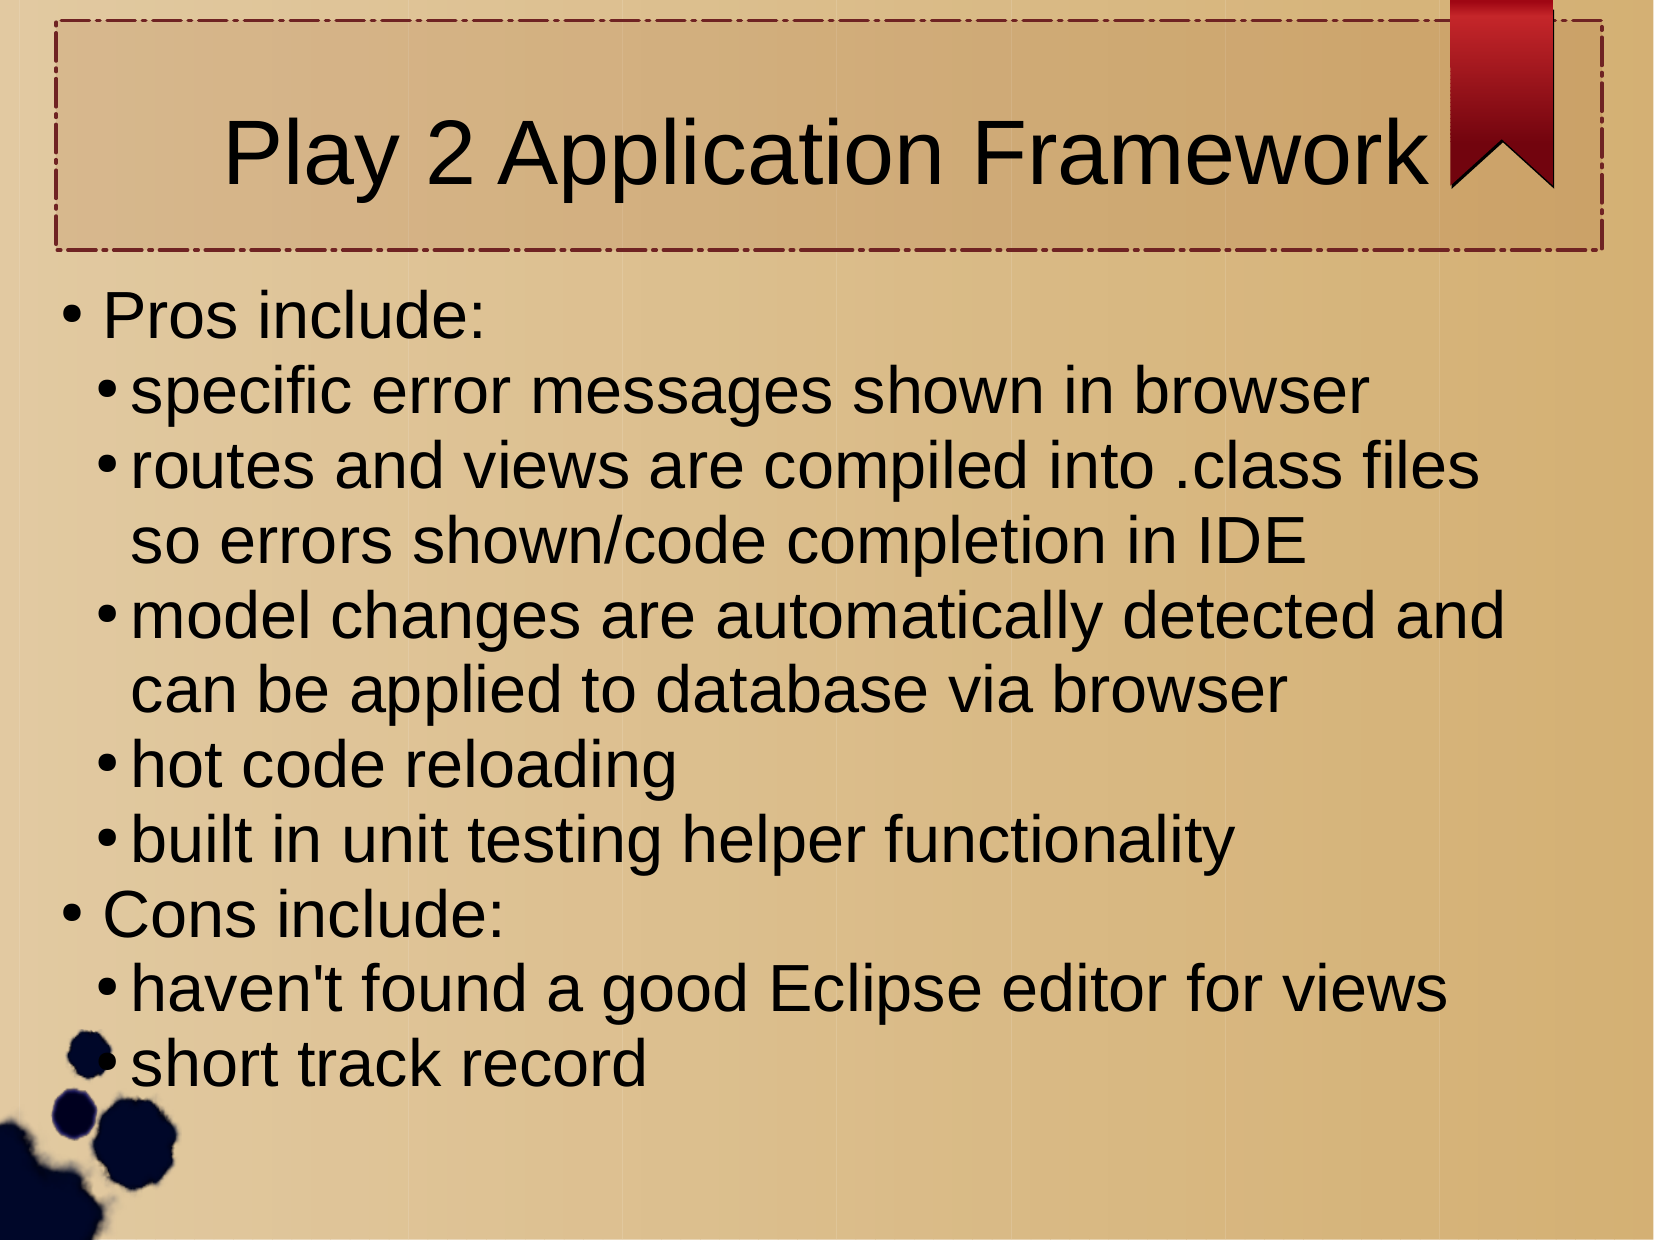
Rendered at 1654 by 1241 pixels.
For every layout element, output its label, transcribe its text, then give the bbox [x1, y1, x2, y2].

title Play 2 Application Framework [82, 49, 1571, 257]
subtitle Pros include: specific error messages shown in browser routes and views are compiled into .class files so errors shown/code completion in IDE model changes are automatically detected and can be applied to database via browser hot code reloading built in unit testing helper functionality Cons include: haven't found a good Eclipse editor for views short track record [60, 205, 1516, 1175]
